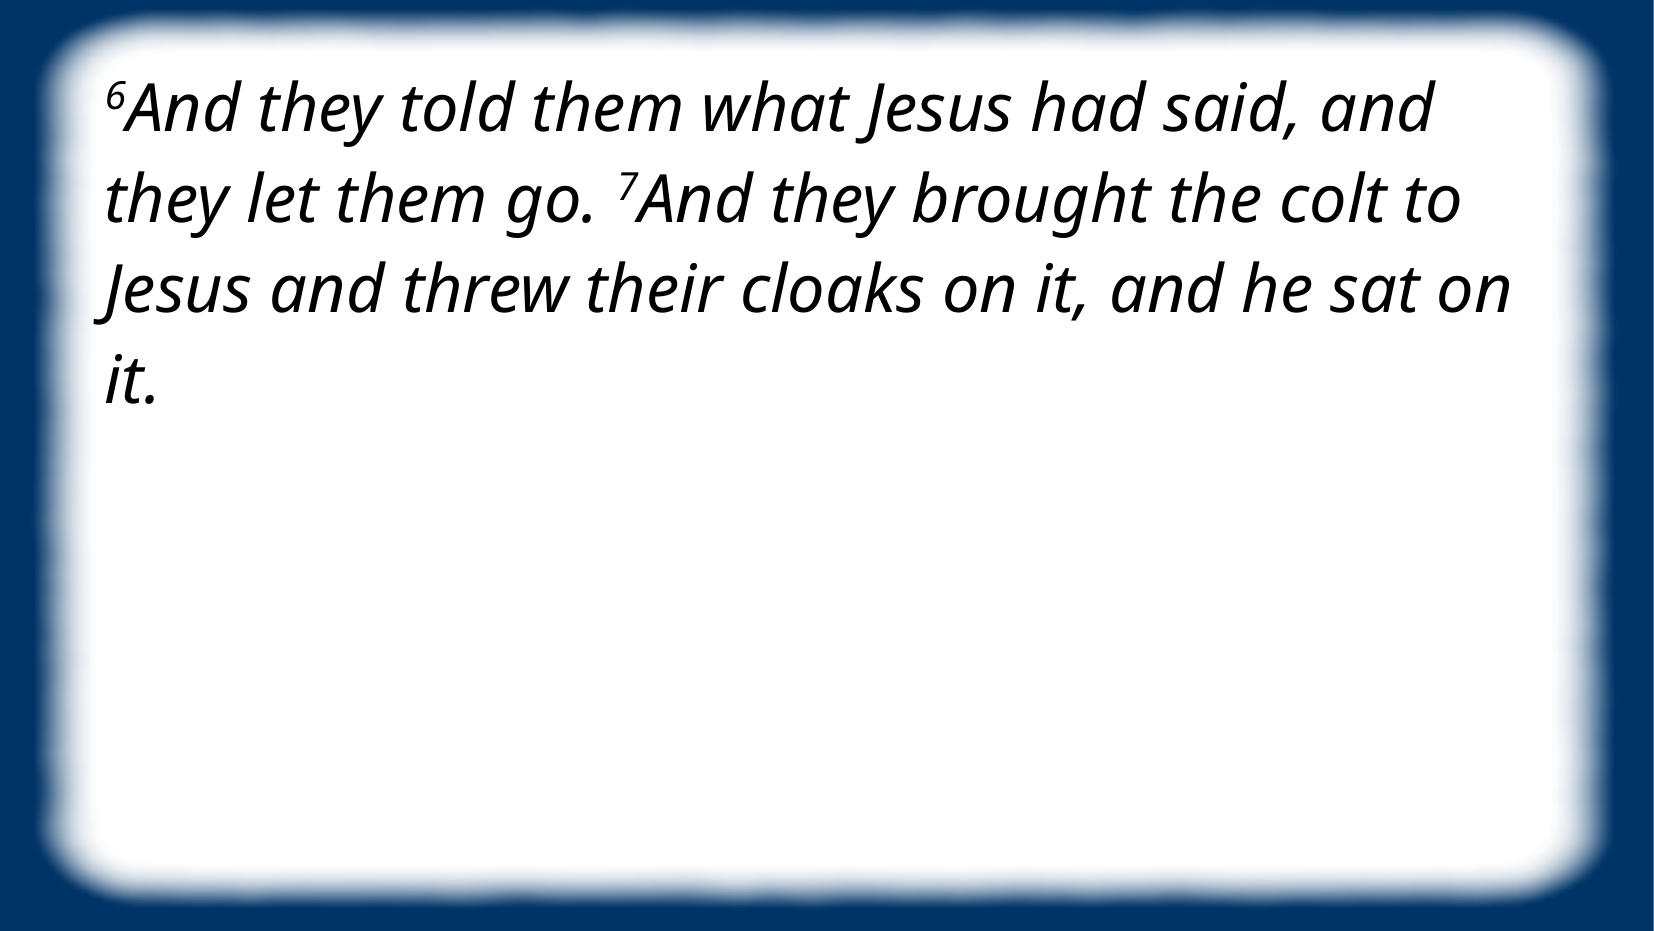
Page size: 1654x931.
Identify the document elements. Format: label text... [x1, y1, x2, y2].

picture [0, 0, 1654, 931]
text_box 6And they told them what Jesus had said, and they let them go. 7And they brought the colt to Jesus and threw their cloaks on it, and he sat on it. [90, 52, 1561, 423]
